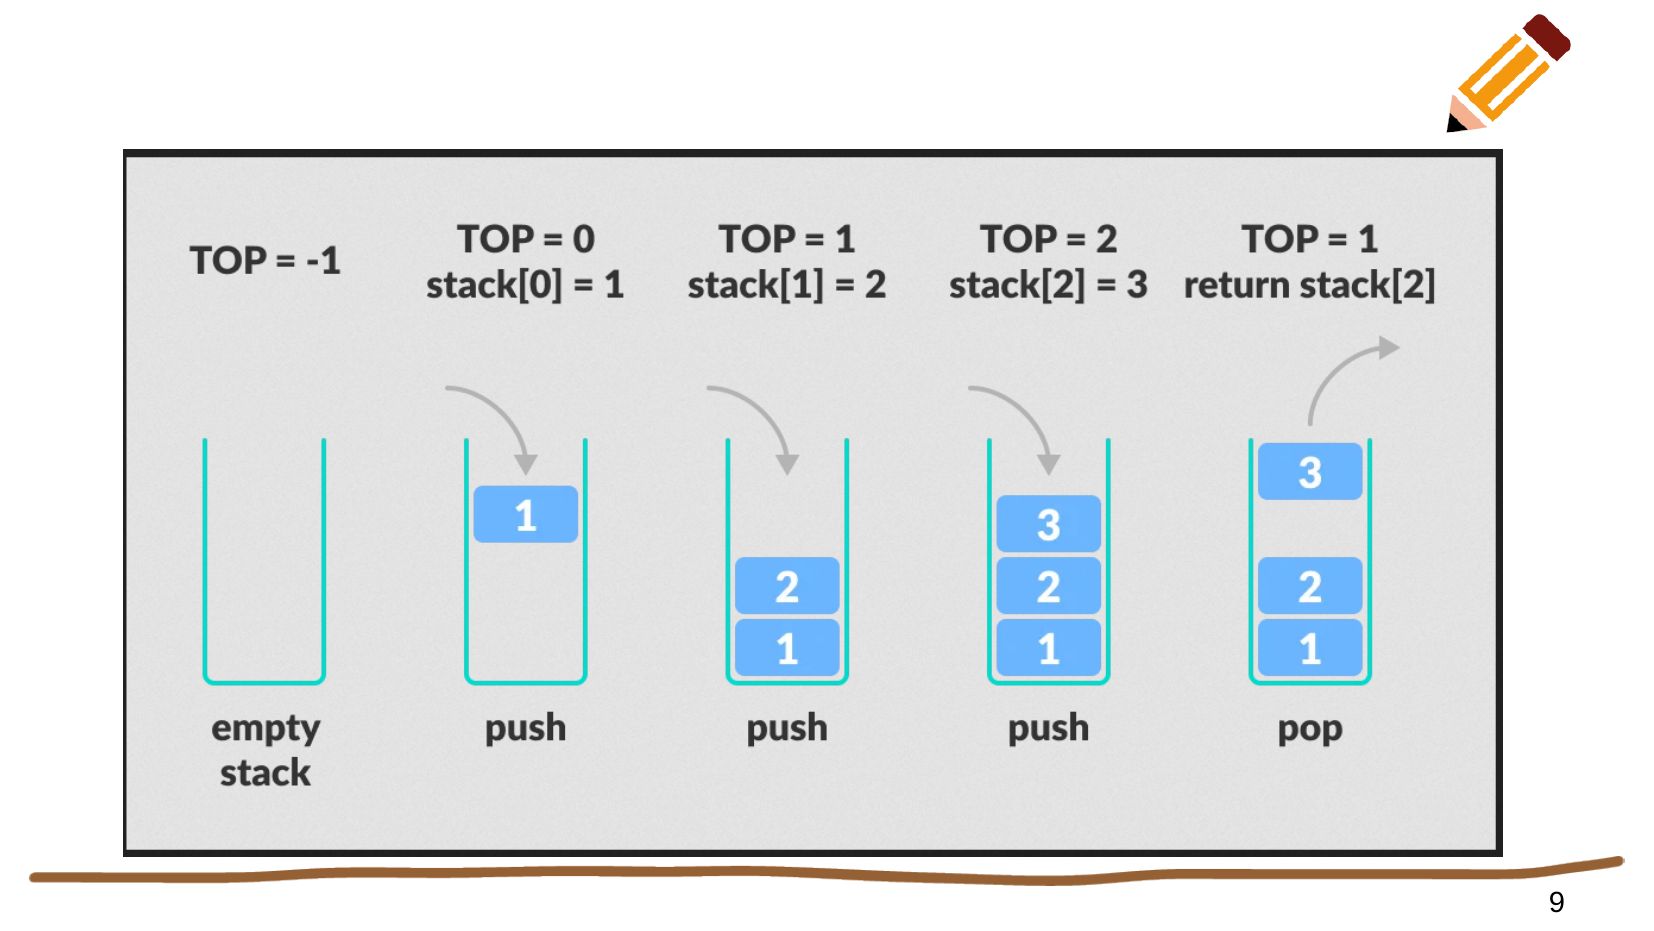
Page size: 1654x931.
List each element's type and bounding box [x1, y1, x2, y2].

picture [1446, 14, 1571, 133]
picture [29, 149, 1625, 886]
